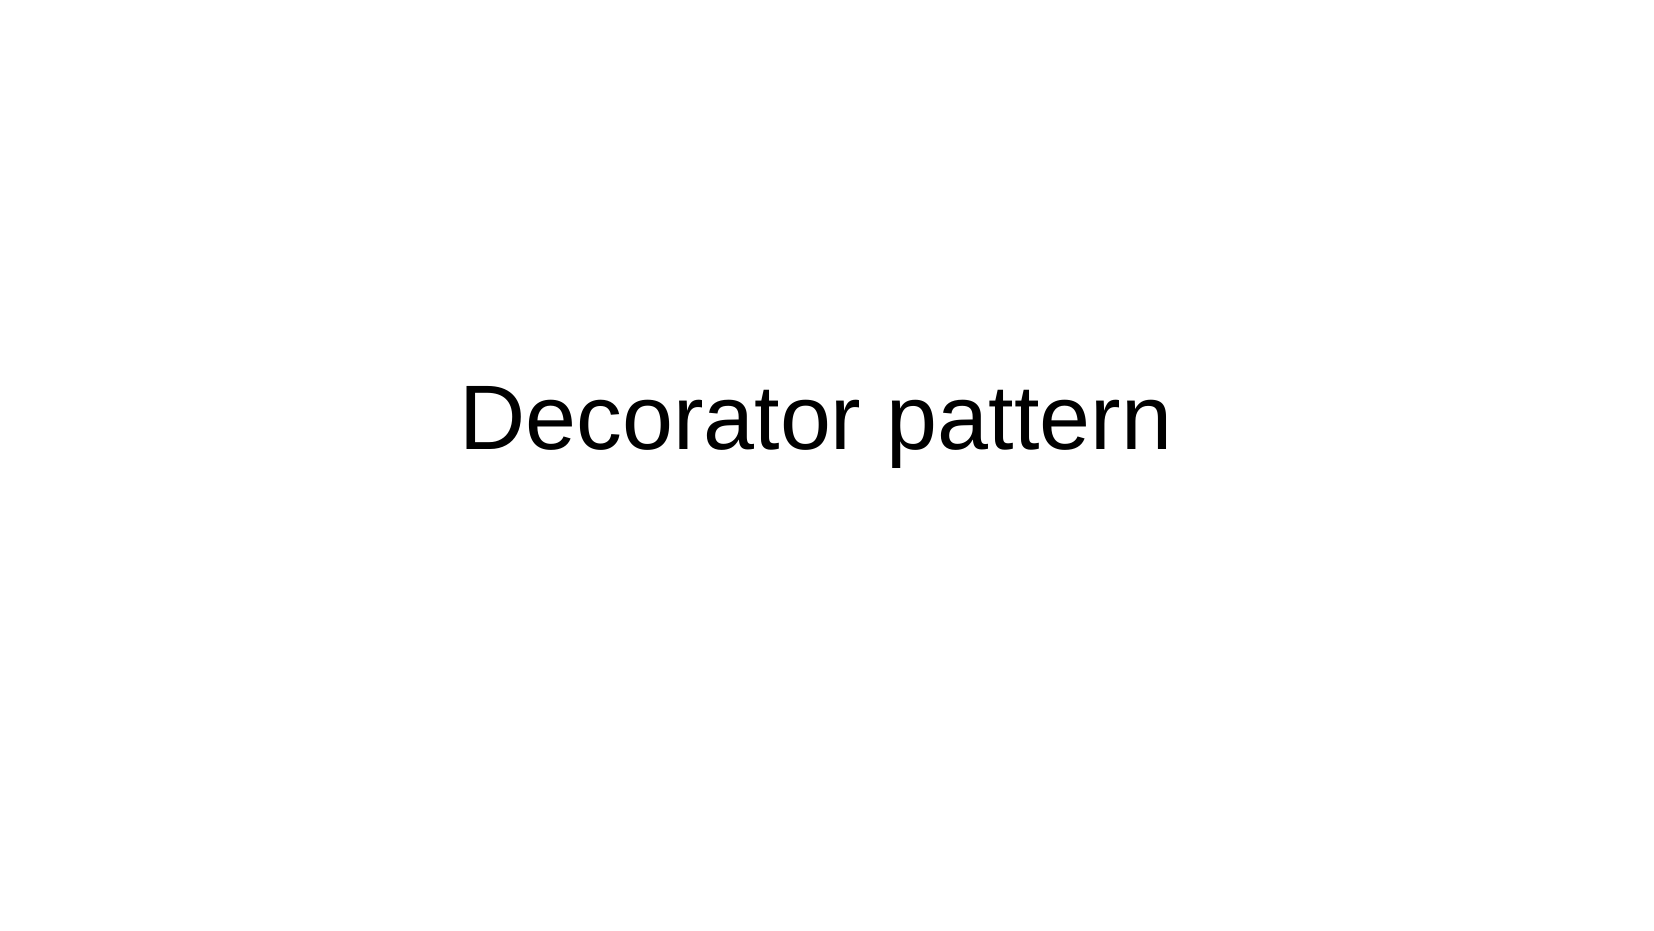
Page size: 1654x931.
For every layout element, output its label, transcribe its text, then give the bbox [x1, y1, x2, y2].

title Decorator pattern [71, 339, 1561, 496]
